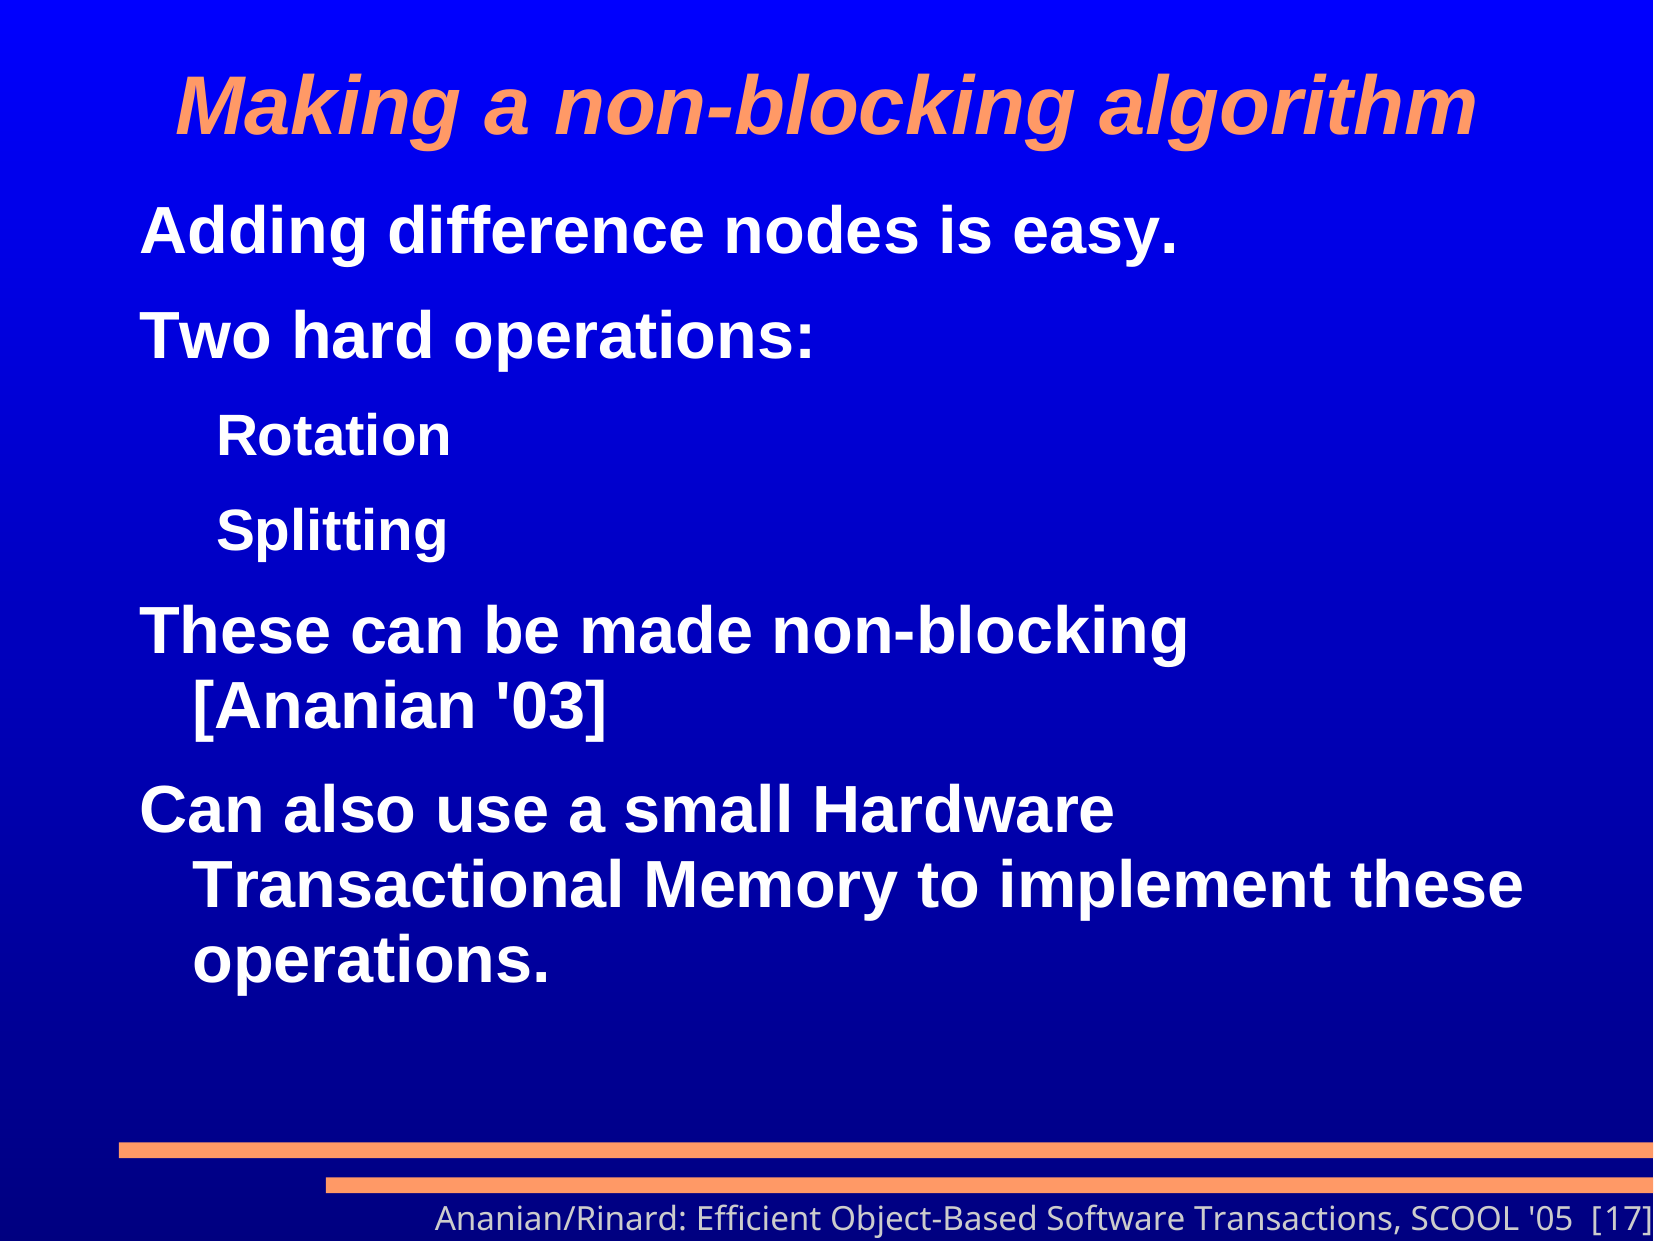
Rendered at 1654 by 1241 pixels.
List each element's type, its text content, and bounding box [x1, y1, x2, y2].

title Making a non-blocking algorithm [121, 18, 1534, 193]
list Adding difference nodes is easy. Two hard operations: Rotation Splitting These can be made non-blocking [Ananian '03] Can also use a small Hardware Transactional Memory to implement these operations. [121, 193, 1561, 1133]
